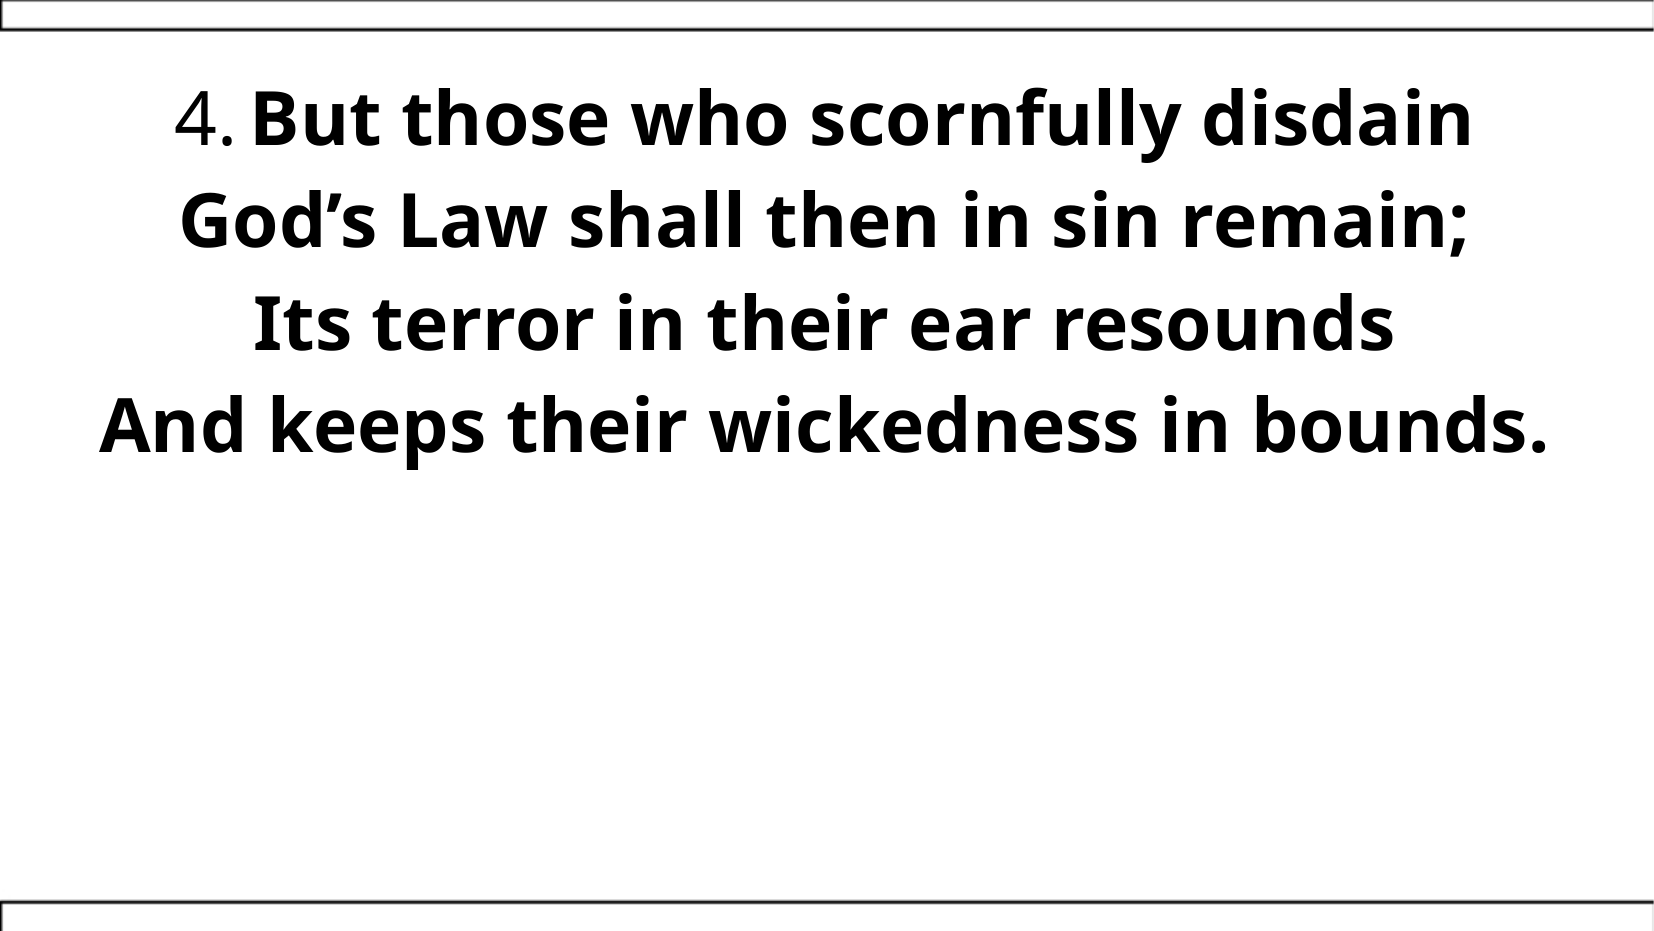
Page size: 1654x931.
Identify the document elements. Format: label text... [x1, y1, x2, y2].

text_box 4. But those who scornfully disdain God’s Law shall then in sin remain; Its terror in their ear resounds And keeps their wickedness in bounds. [75, 57, 1576, 496]
picture [0, 0, 1654, 931]
